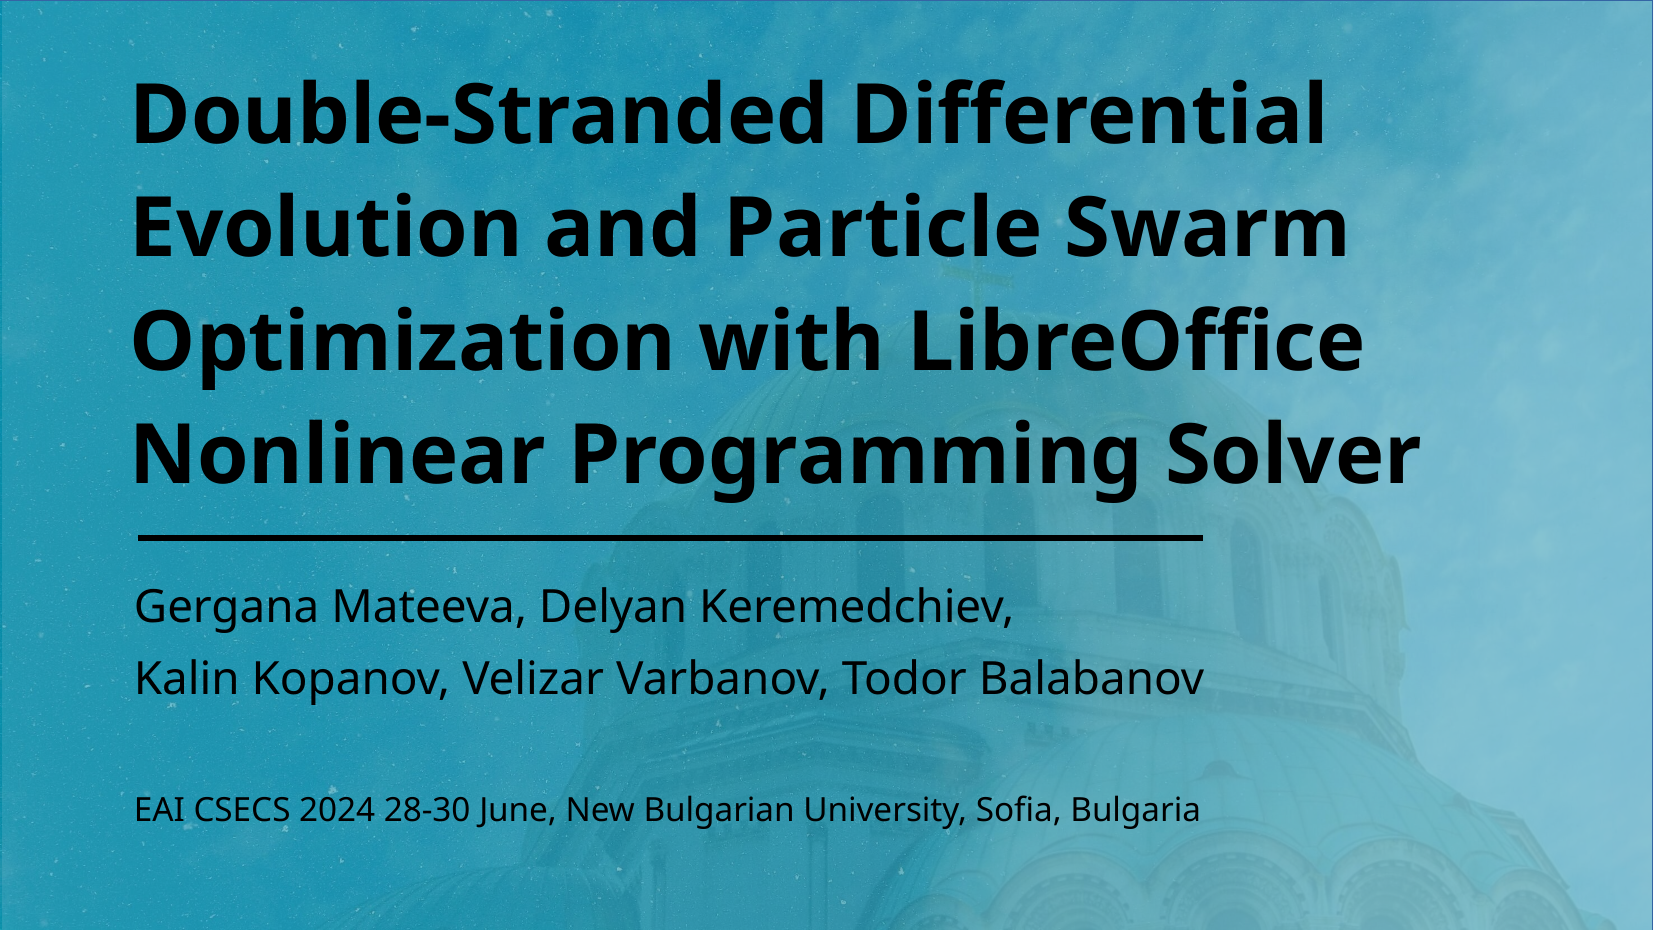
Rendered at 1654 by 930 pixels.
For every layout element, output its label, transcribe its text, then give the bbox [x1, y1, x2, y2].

picture [0, 1, 1652, 930]
title Double-Stranded Differential Evolution and Particle Swarm Optimization with LibreOffice Nonlinear Programming Solver [129, 453, 1597, 509]
subtitle Gergana Mateeva, Delyan Keremedchiev, Kalin Kopanov, Velizar Varbanov, Todor Balabanov EAI CSECS 2024 28-30 June, New Bulgarian University, Sofia, Bulgaria [133, 804, 1274, 832]
